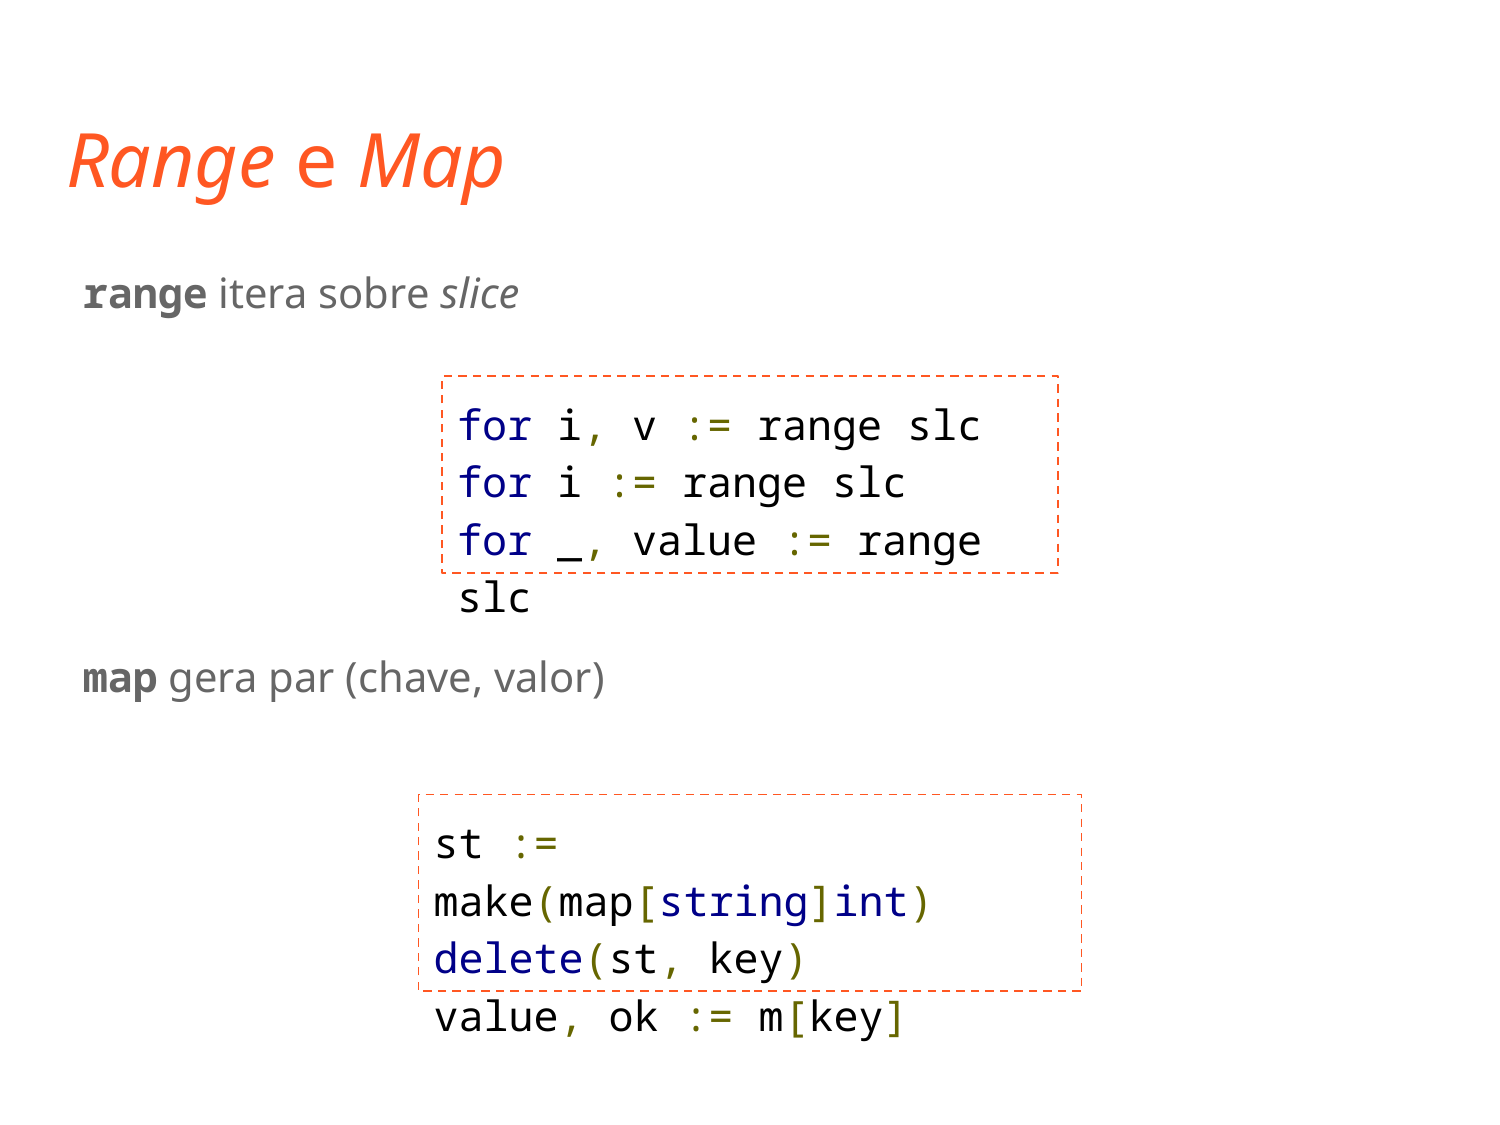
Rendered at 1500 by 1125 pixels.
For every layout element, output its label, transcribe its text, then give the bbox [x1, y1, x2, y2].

list range itera sobre slice [51, 252, 1449, 329]
list map gera par (chave, valor) [51, 635, 1449, 732]
text_box st := make(map[string]int) delete(st, key) value, ok := m[key] [418, 794, 1082, 992]
title Range e Map [51, 97, 1449, 223]
text_box for i, v := range slc for i := range slc for _, value := range slc [442, 376, 1058, 574]
